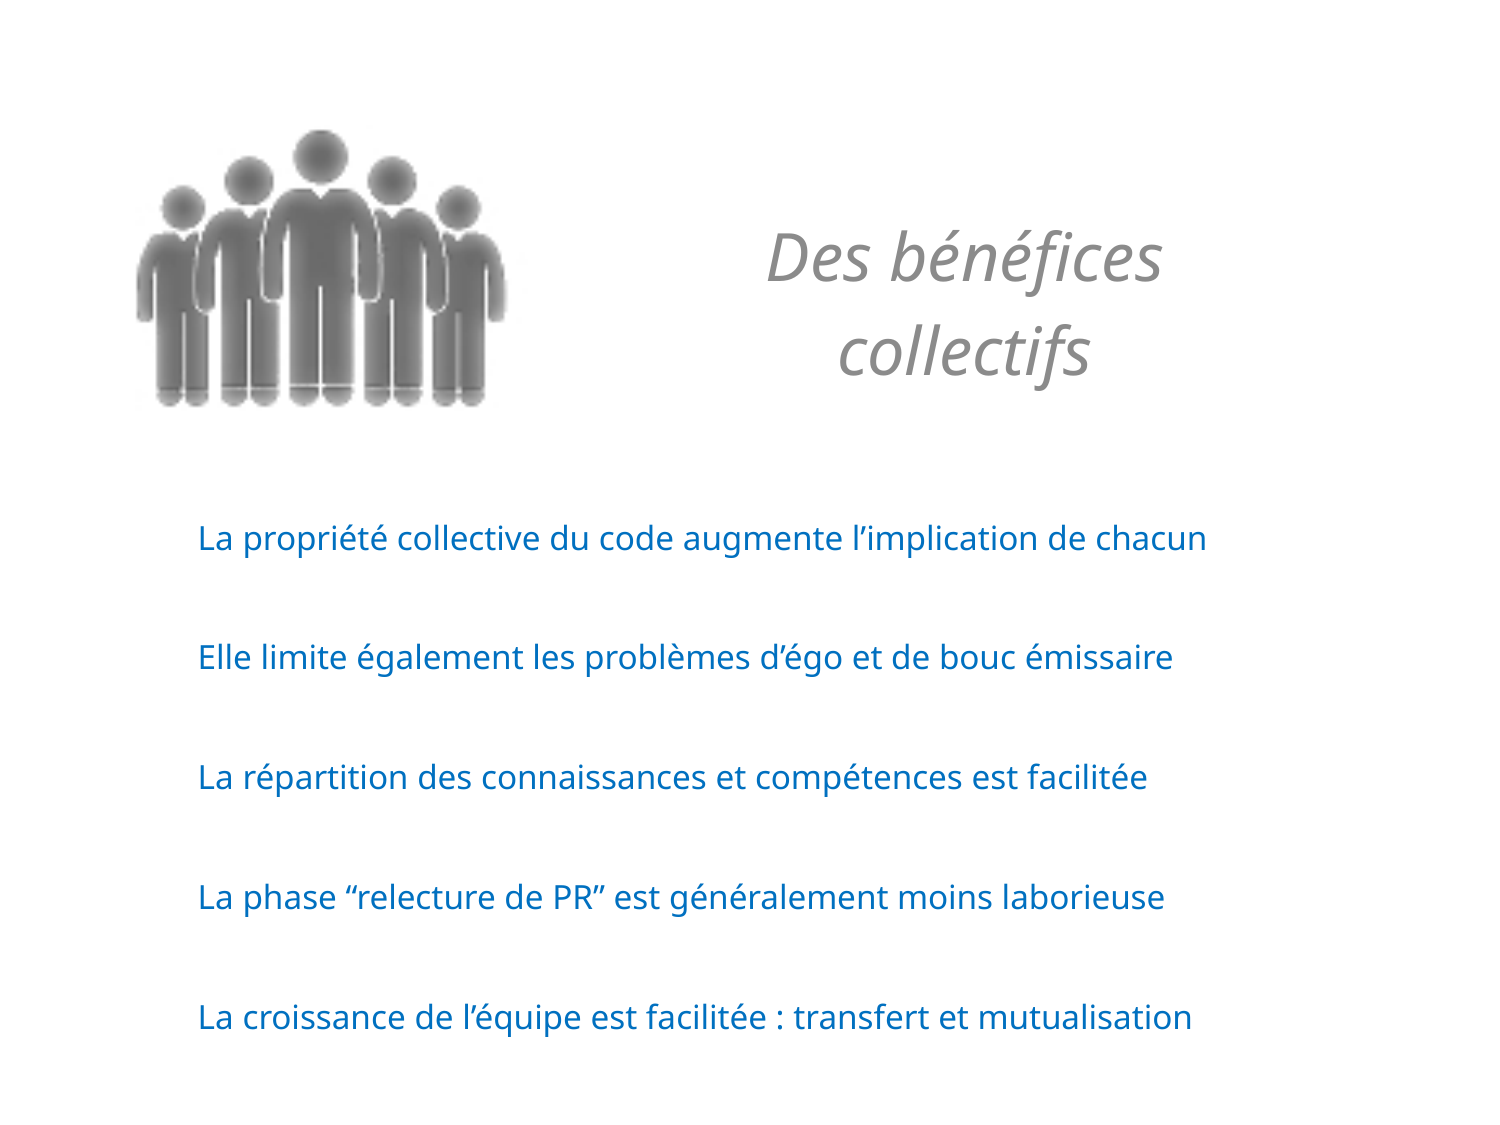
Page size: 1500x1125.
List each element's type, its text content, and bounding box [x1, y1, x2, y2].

text_box Des bénéfices collectifs [506, 66, 1424, 509]
picture [112, 125, 528, 427]
text_box La propriété collective du code augmente l’implication de chacun Elle limite également les problèmes d’égo et de bouc émissaire La répartition des connaissances et compétences est facilitée La phase “relecture de PR” est généralement moins laborieuse La croissance de l’équipe est facilitée : transfert et mutualisation [182, 509, 1435, 1083]
